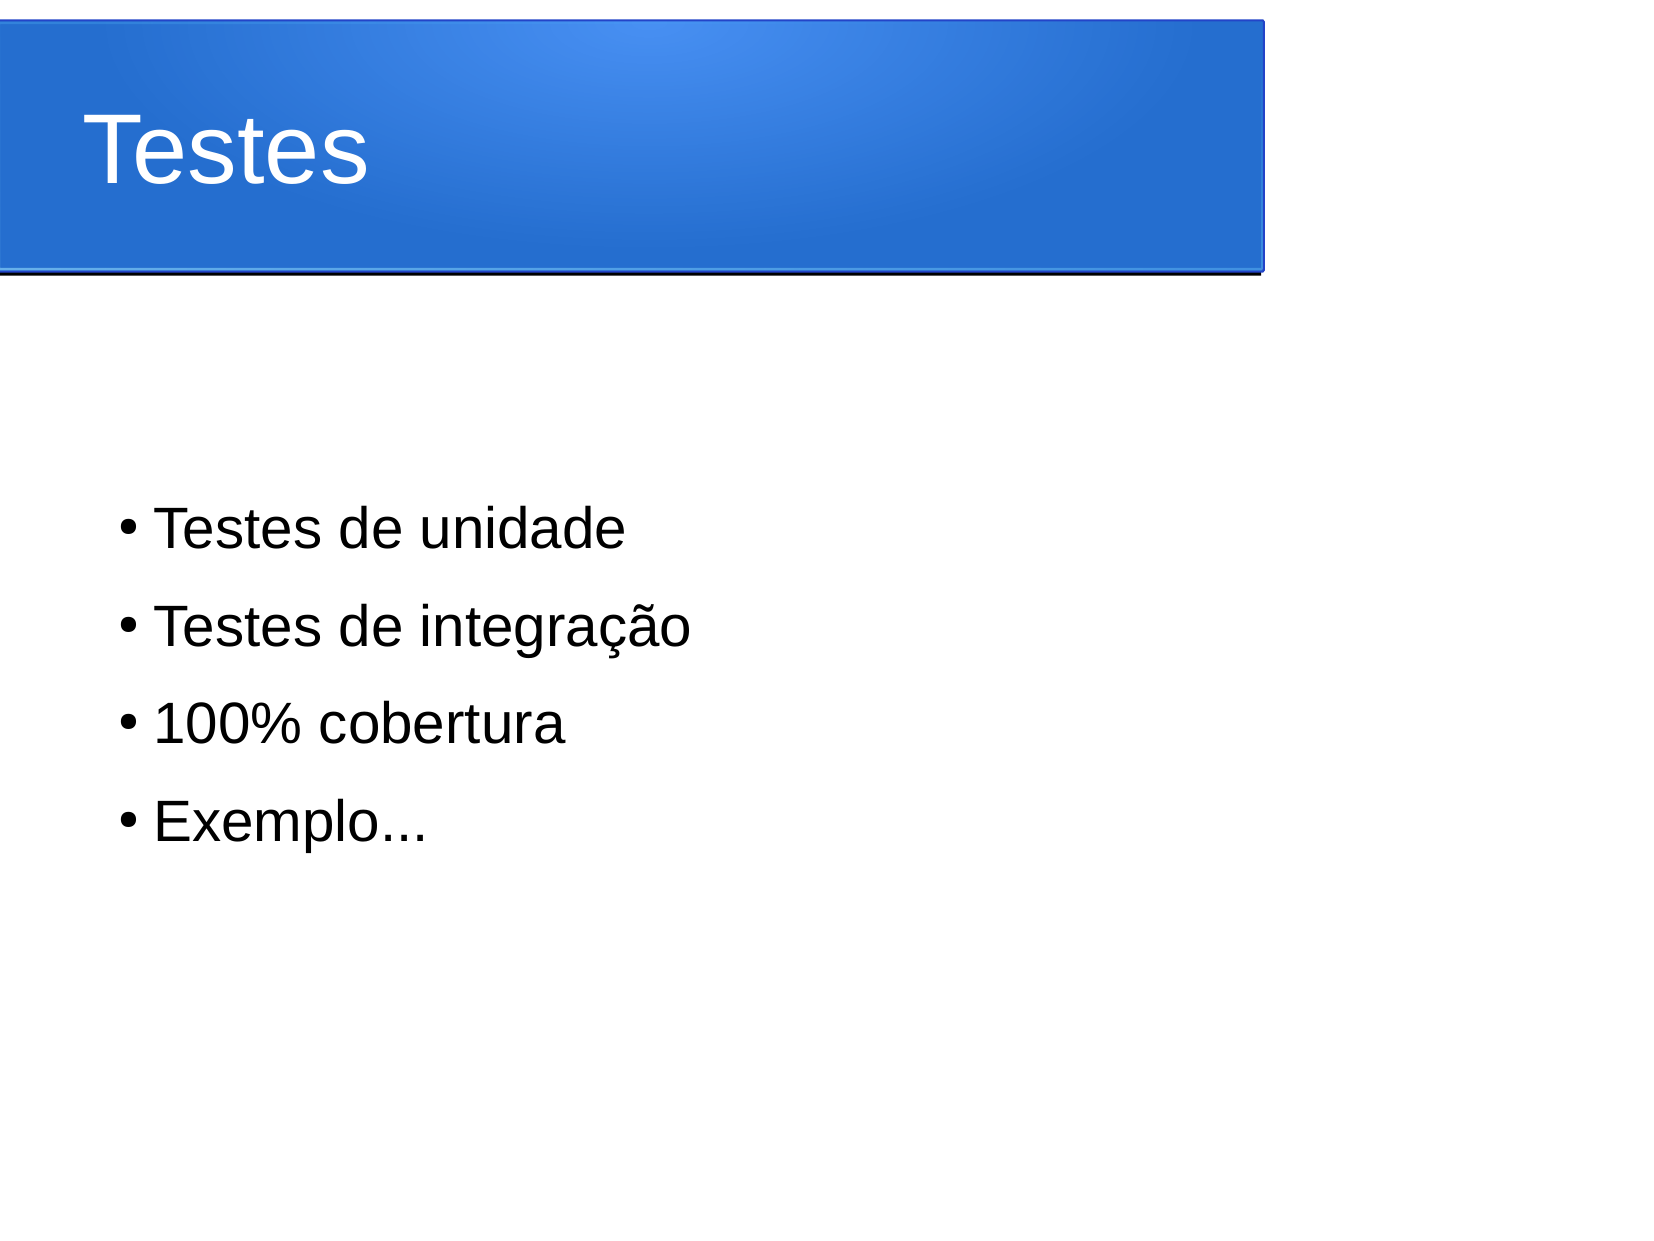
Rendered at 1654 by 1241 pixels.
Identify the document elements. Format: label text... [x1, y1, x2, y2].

title Testes [82, 47, 1235, 252]
subtitle Testes de unidade Testes de integração 100% cobertura Exemplo... [82, 299, 1571, 1019]
